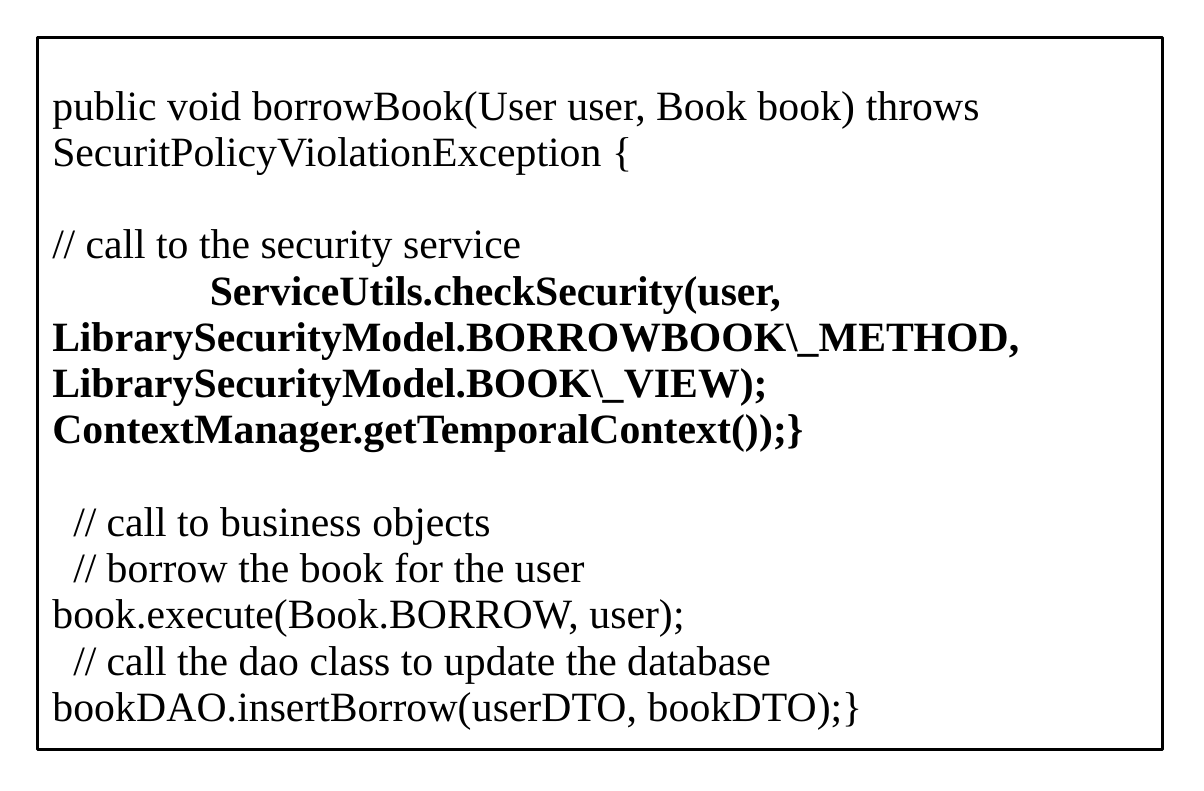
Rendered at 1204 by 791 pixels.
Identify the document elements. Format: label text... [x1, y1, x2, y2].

text_box [37, 37, 1163, 750]
text_box public void borrowBook(User user, Book book) throws SecuritPolicyViolationException { // call to the security service ServiceUtils.checkSecurity(user, LibrarySecurityModel.BORROWBOOK\_METHOD, LibrarySecurityModel.BOOK\_VIEW); ContextManager.getTemporalContext());} // call to business objects // borrow the book for the user book.execute(Book.BORROW, user); // call the dao class to update the database bookDAO.insertBorrow(userDTO, bookDTO);} [37, 29, 1203, 738]
